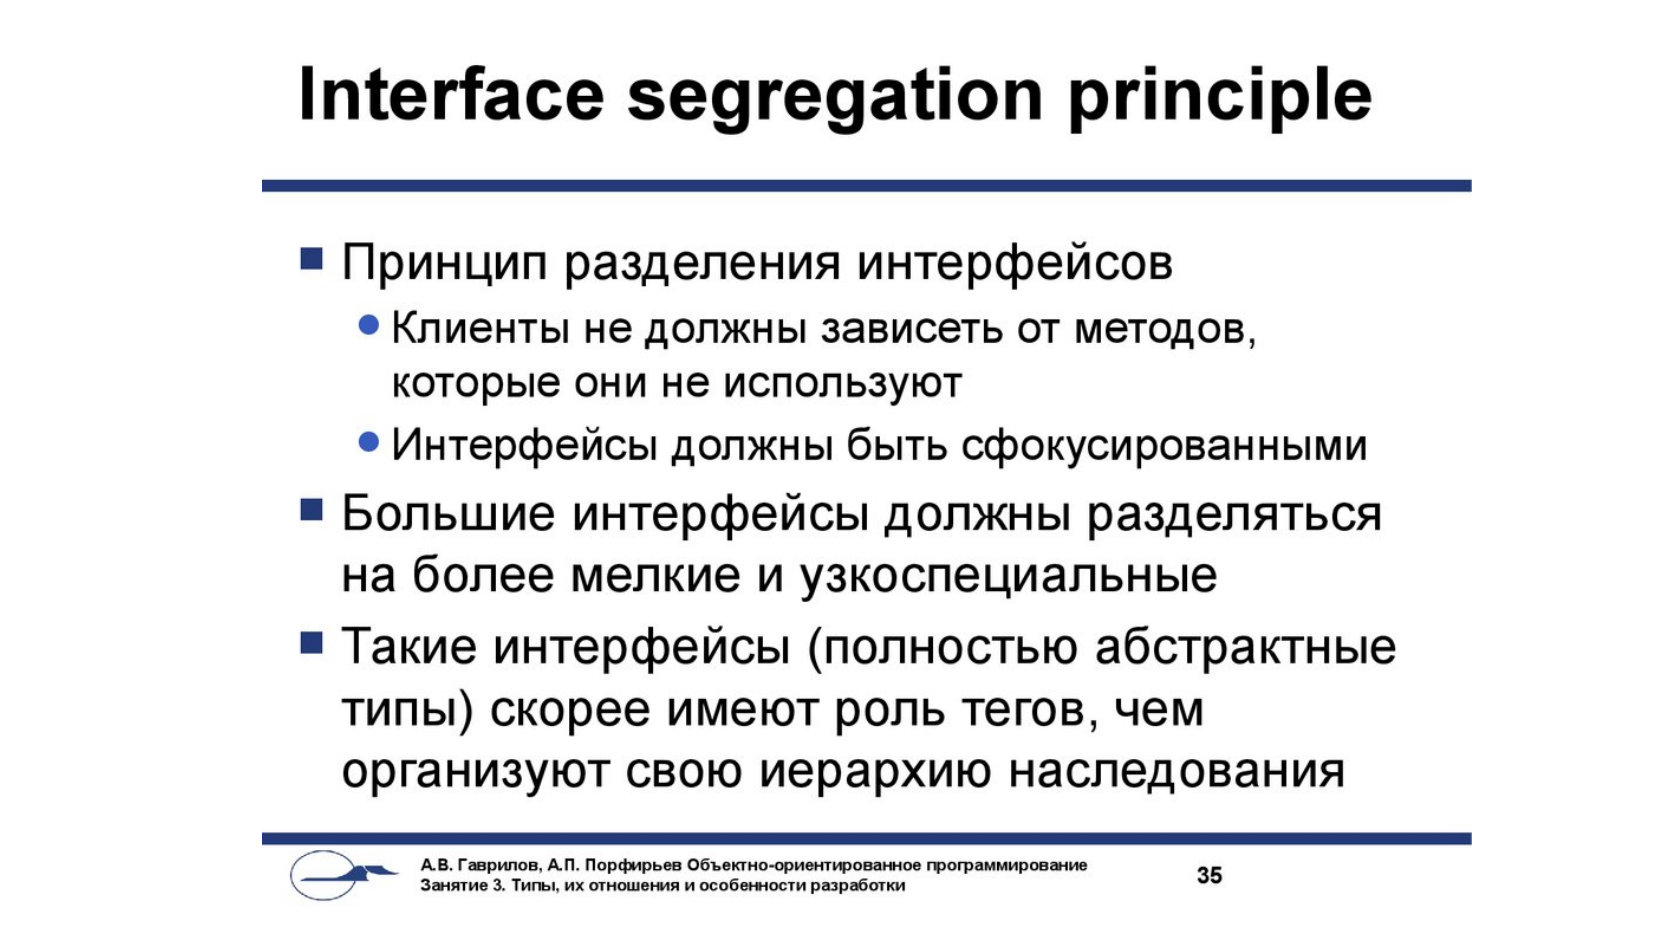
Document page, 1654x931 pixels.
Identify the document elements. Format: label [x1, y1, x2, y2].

picture [262, 0, 1472, 908]
